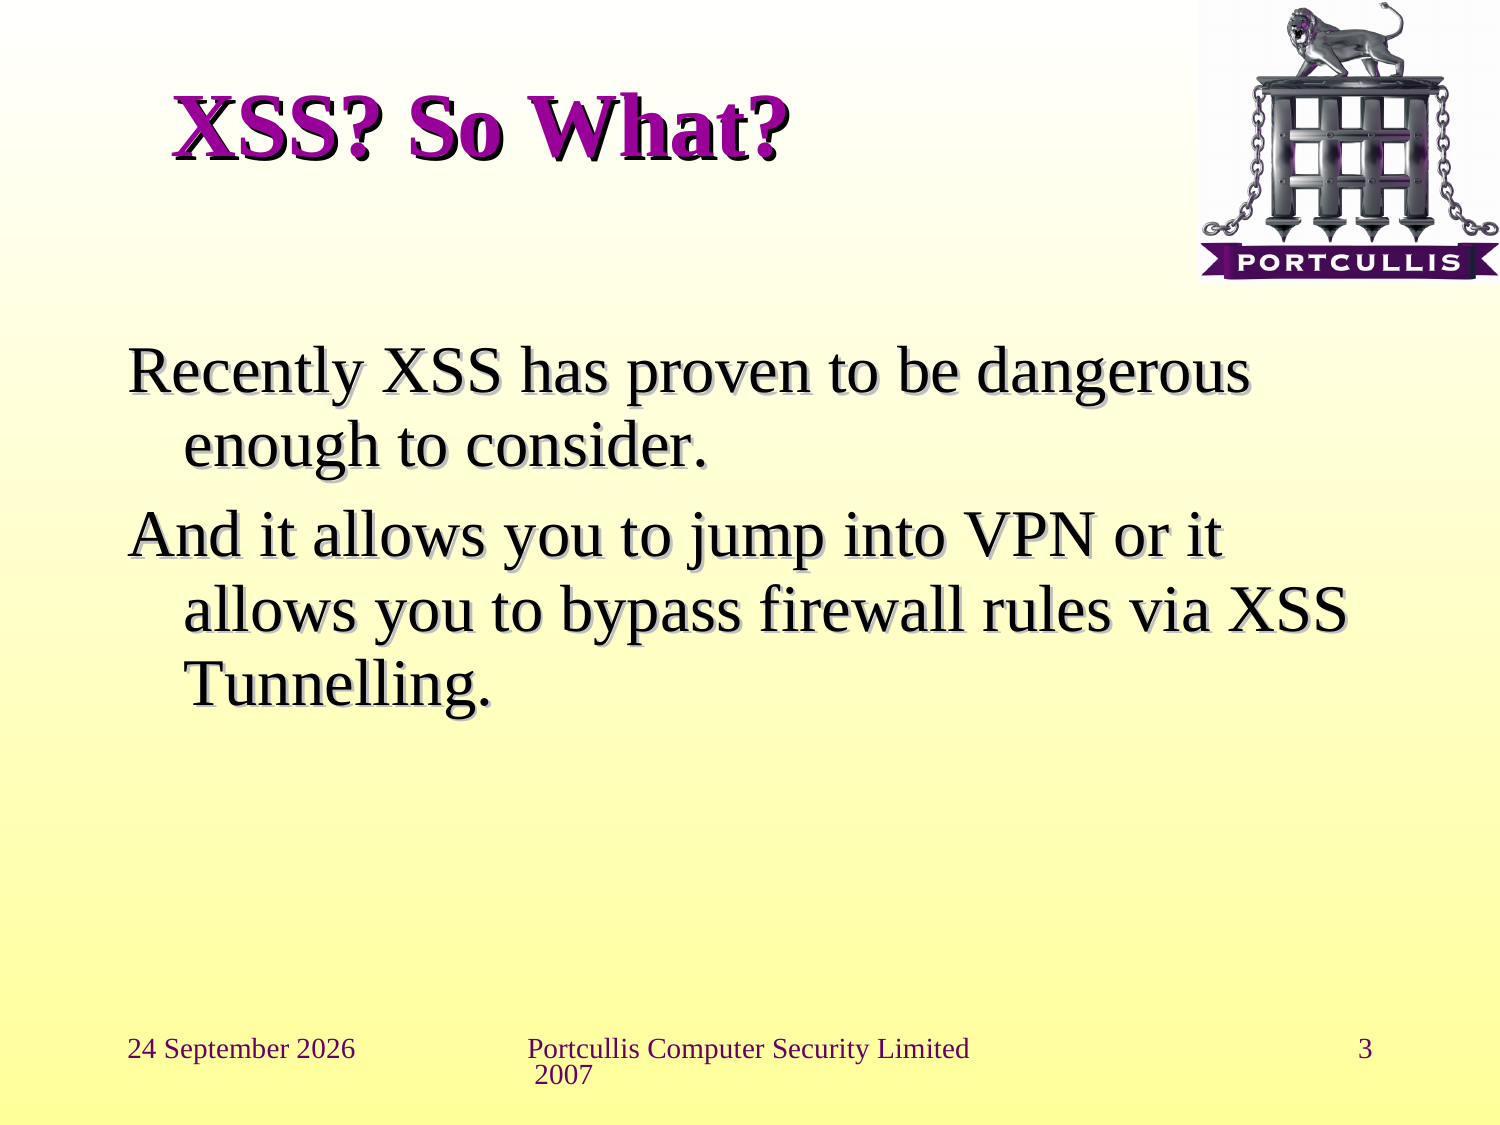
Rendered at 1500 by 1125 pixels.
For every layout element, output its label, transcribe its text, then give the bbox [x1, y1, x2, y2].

picture [1198, 0, 1500, 283]
list Recently XSS has proven to be dangerous enough to consider. And it allows you to jump into VPN or it allows you to bypass firewall rules via XSS Tunnelling. [112, 324, 1388, 1001]
title XSS? So What? [0, 0, 963, 250]
